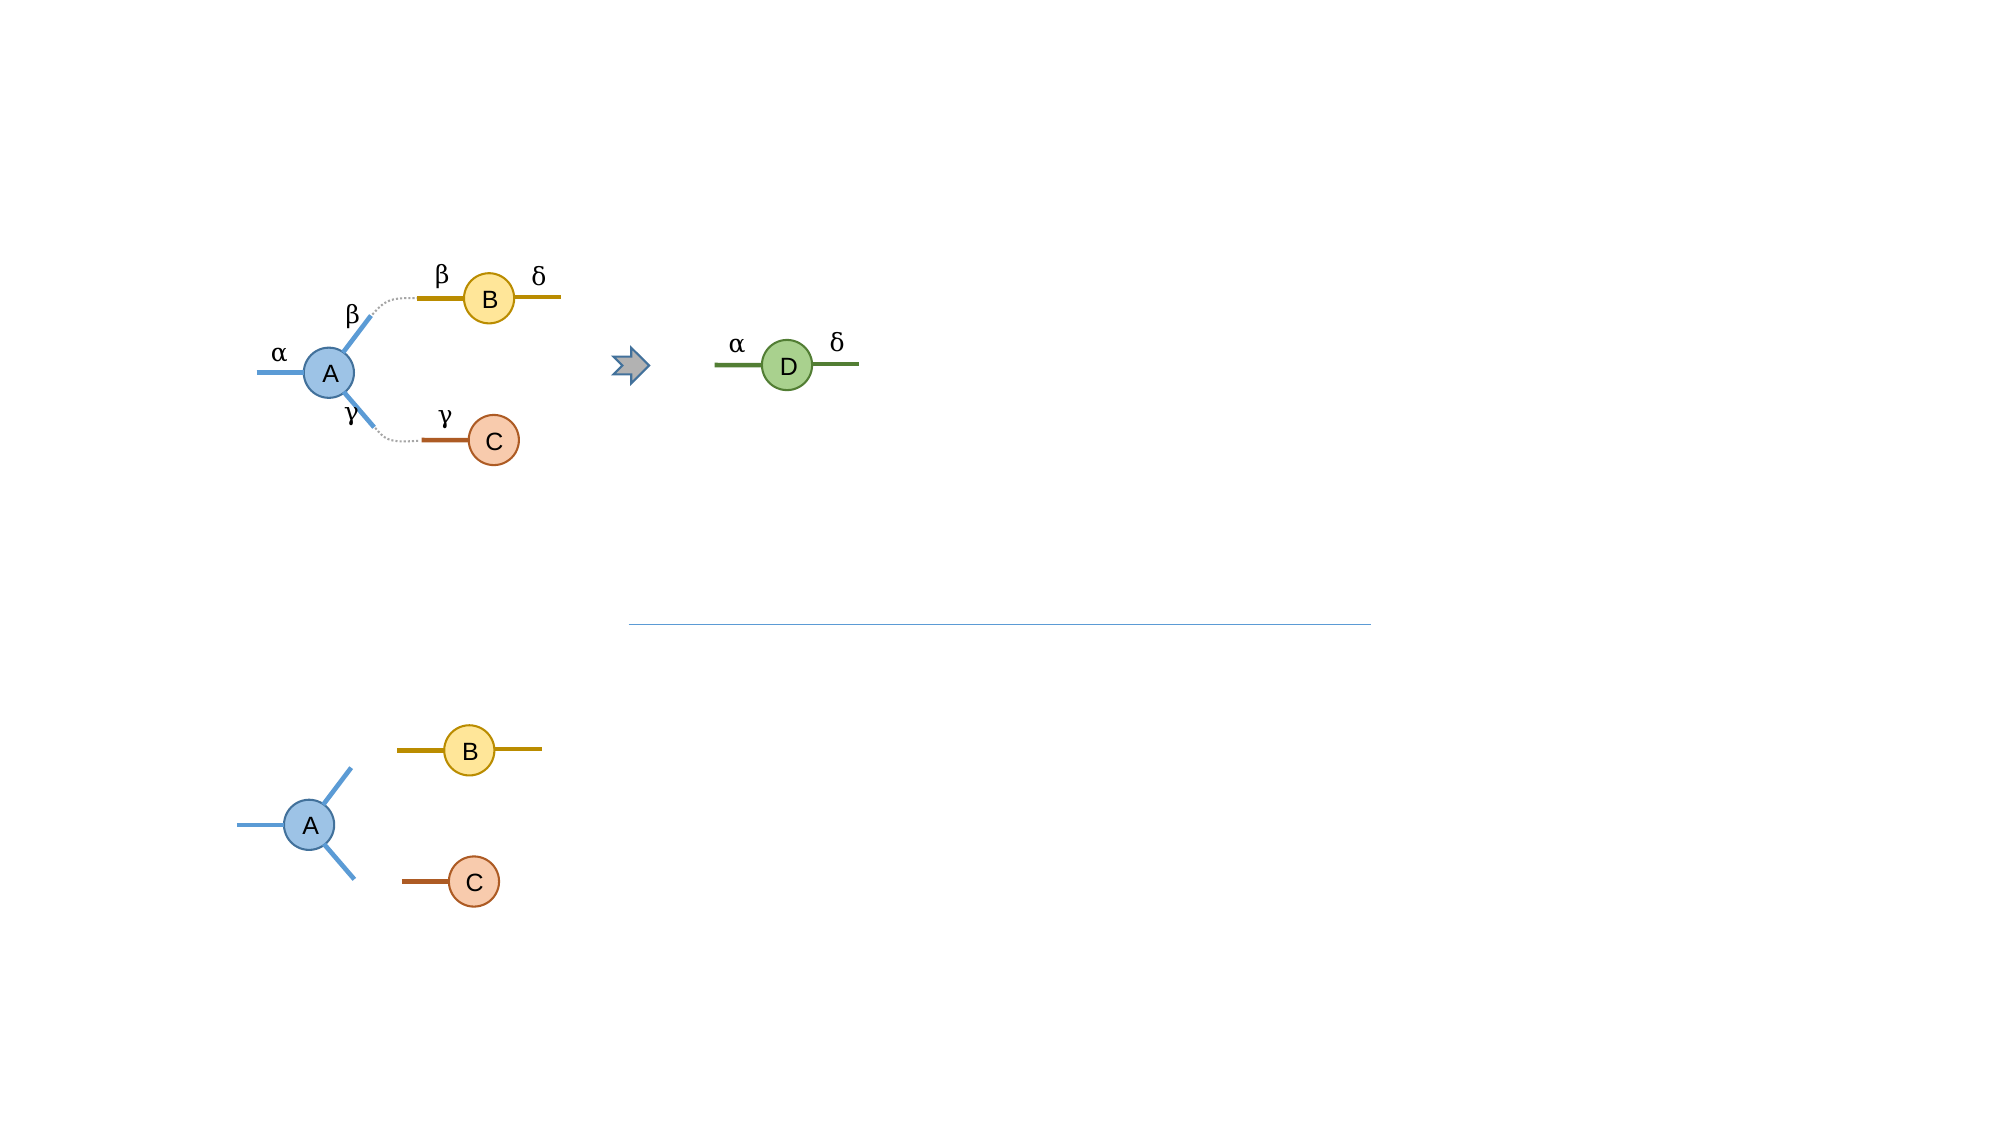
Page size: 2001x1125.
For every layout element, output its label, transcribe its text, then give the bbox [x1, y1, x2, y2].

text_box [327, 807, 335, 843]
text_box [487, 732, 495, 769]
text_box [512, 422, 519, 458]
text_box B [454, 728, 487, 773]
text_box [449, 862, 458, 901]
text_box γ [429, 391, 459, 437]
text_box [468, 421, 477, 459]
text_box D [772, 342, 806, 388]
text_box [464, 278, 474, 319]
text_box [303, 352, 314, 393]
text_box B [474, 276, 507, 321]
text_box [492, 864, 500, 899]
text_box [507, 280, 515, 316]
text_box β [337, 291, 369, 336]
text_box γ [335, 388, 365, 434]
text_box [444, 730, 454, 771]
text_box [762, 344, 772, 386]
text_box α [720, 320, 755, 366]
text_box [284, 804, 294, 845]
text_box [806, 348, 813, 382]
text_box α [262, 329, 297, 375]
text_box β [427, 251, 458, 296]
text_box δ [821, 318, 853, 364]
text_box A [294, 801, 327, 847]
text_box C [477, 417, 512, 463]
text_box C [458, 859, 492, 905]
text_box δ [523, 253, 555, 298]
text_box [613, 347, 650, 384]
text_box A [314, 349, 347, 395]
text_box [347, 355, 354, 388]
